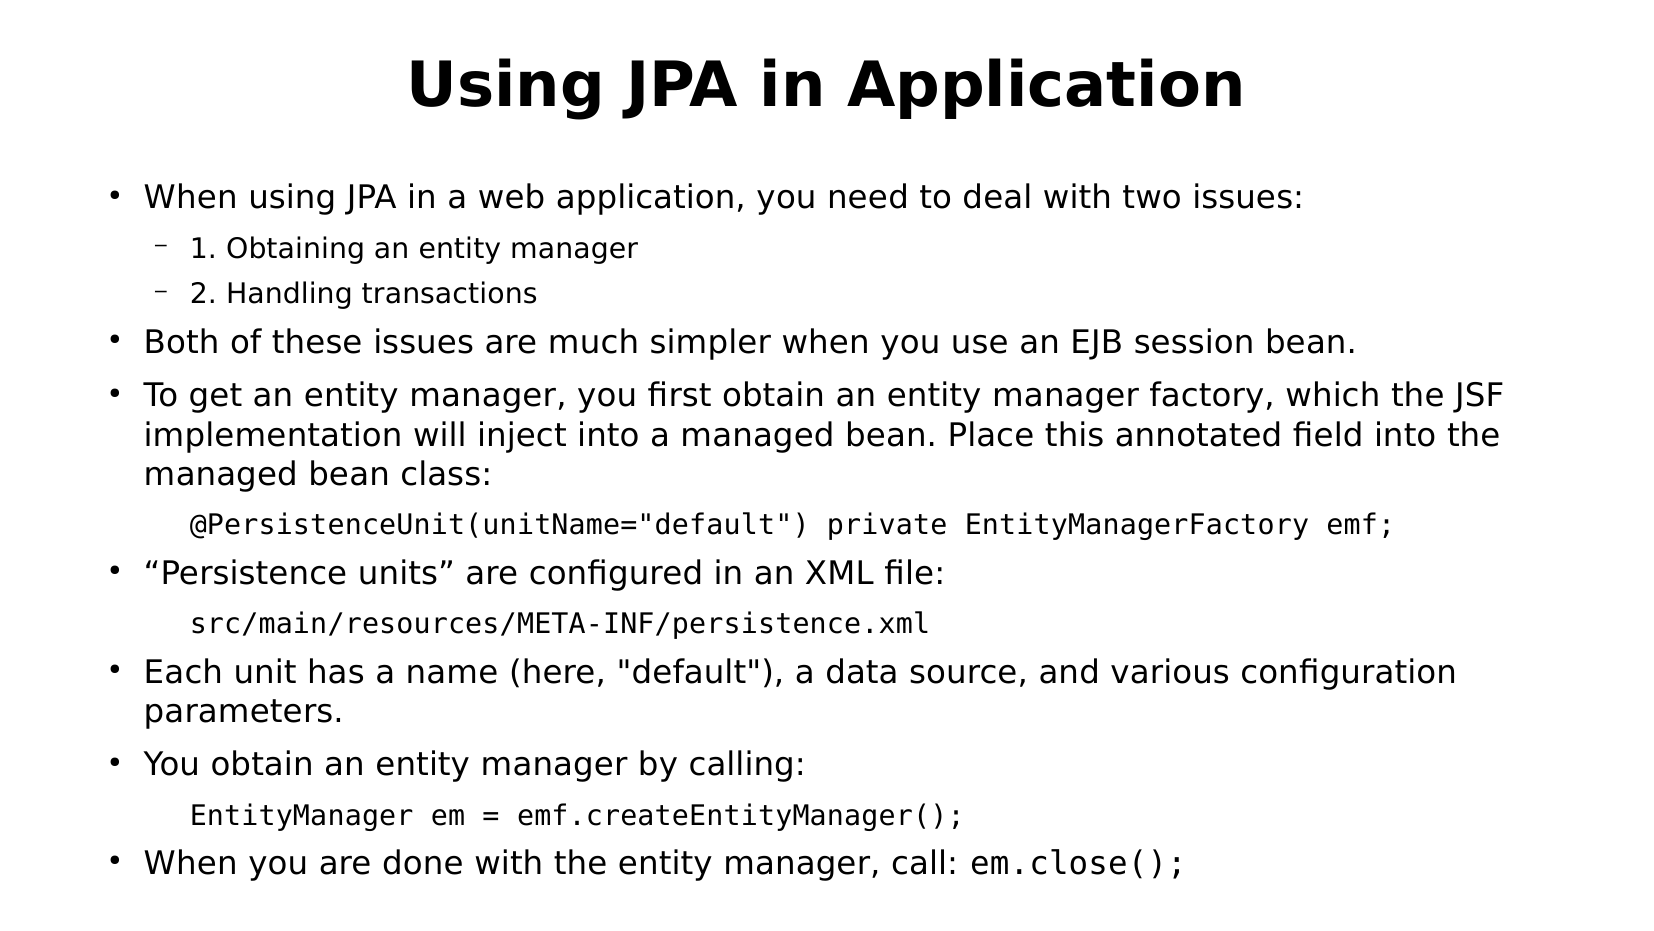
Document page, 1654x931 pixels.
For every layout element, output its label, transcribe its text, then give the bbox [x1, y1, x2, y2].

list When using JPA in a web application, you need to deal with two issues: 1. Obtaining an entity manager 2. Handling transactions Both of these issues are much simpler when you use an EJB session bean. To get an entity manager, you first obtain an entity manager factory, which the JSF implementation will inject into a managed bean. Place this annotated field into the managed bean class: @PersistenceUnit(unitName="default") private EntityManagerFactory emf; “Persistence units” are configured in an XML file: src/main/resources/META-INF/persistence.xml Each unit has a name (here, "default"), a data source, and various configuration parameters. You obtain an entity manager by calling: EntityManager em = emf.createEntityManager(); When you are done with the entity manager, call: em.close(); [82, 168, 1538, 889]
title Using JPA in Application [82, 36, 1571, 147]
